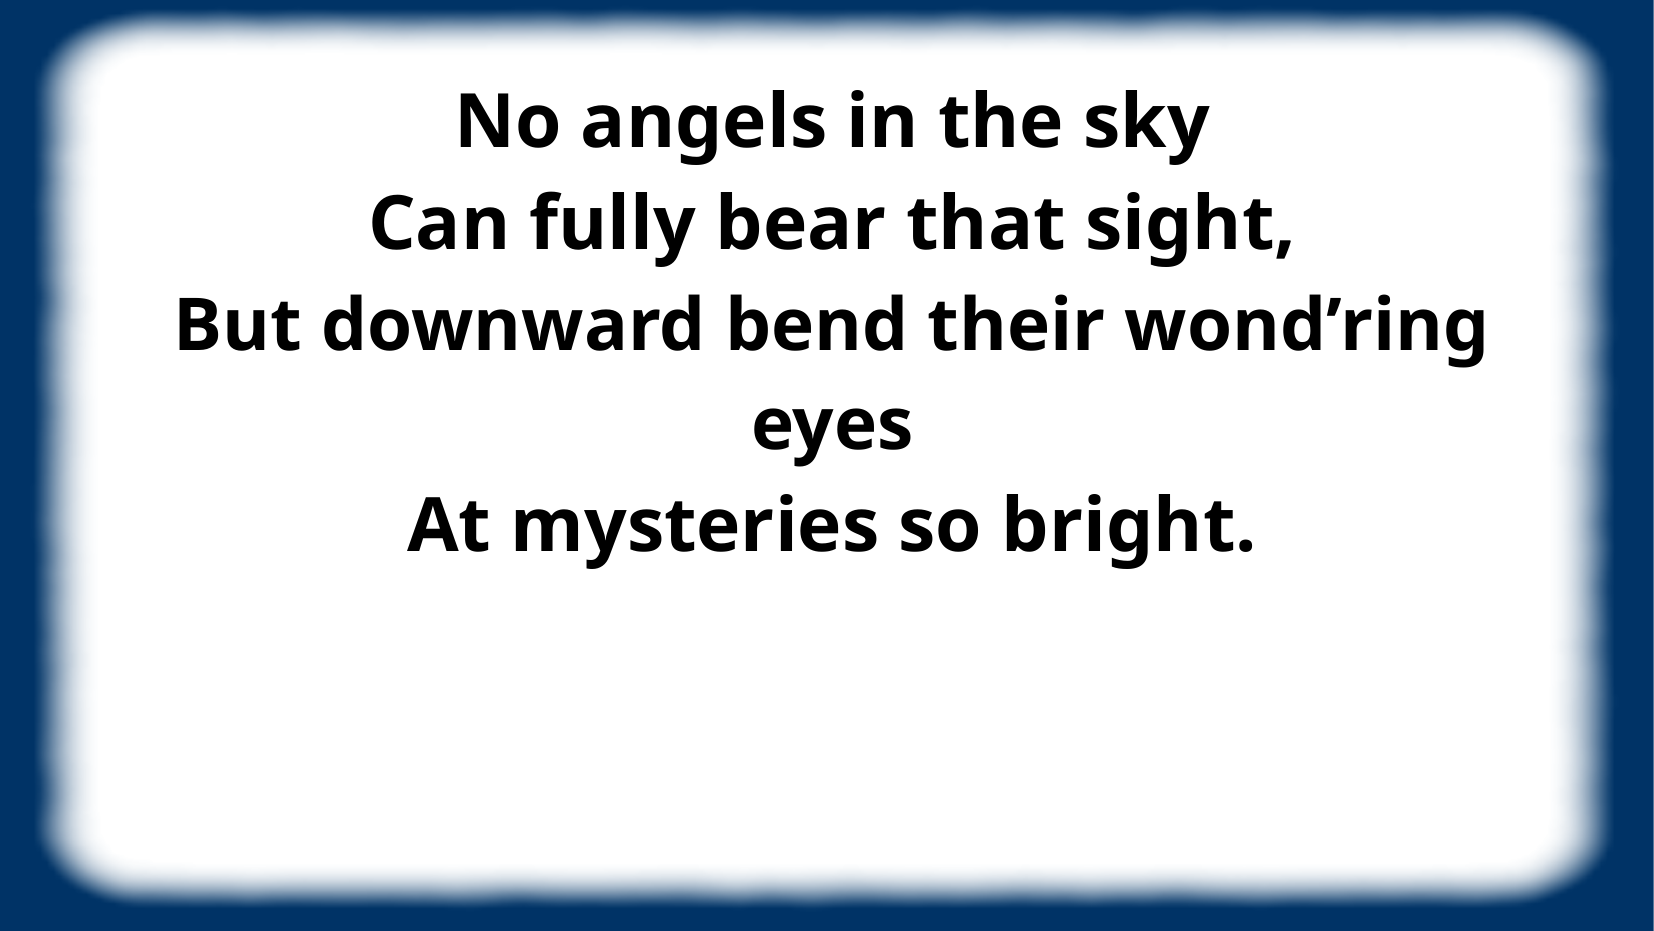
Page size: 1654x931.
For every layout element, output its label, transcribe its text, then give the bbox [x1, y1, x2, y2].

picture [0, 0, 1654, 931]
text_box No angels in the sky Can fully bear that sight, But downward bend their wond’ring eyes At mysteries so bright. [90, 60, 1576, 472]
